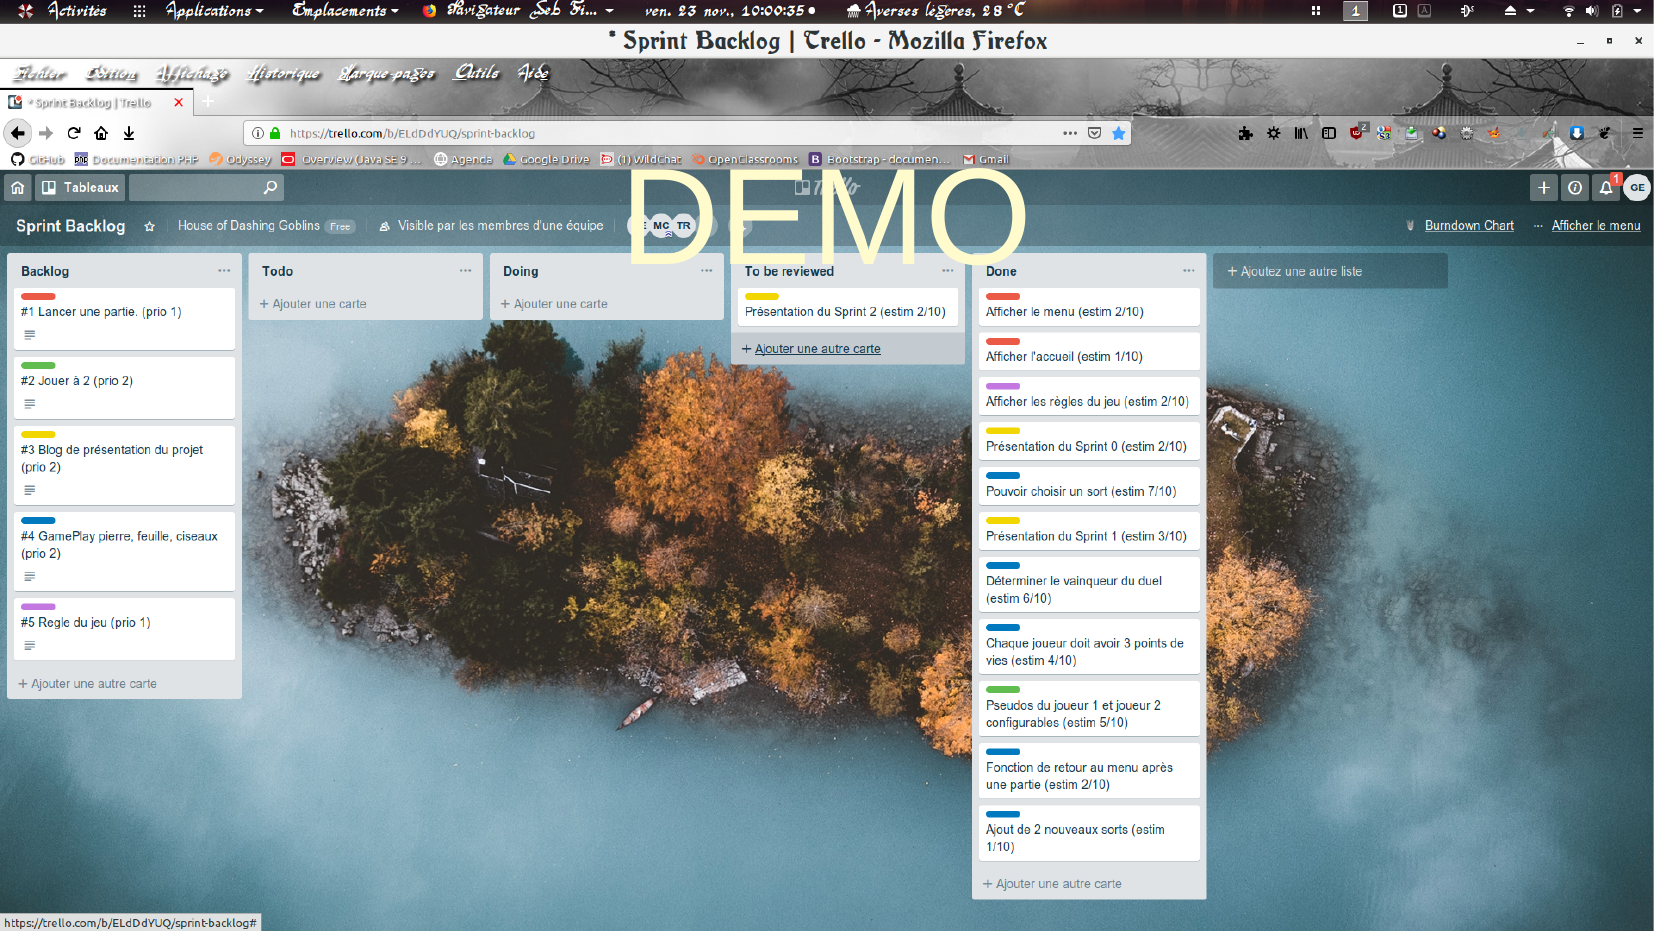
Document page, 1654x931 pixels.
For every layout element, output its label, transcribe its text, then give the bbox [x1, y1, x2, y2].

picture [0, 0, 1654, 931]
title DEMO [82, 139, 1571, 296]
